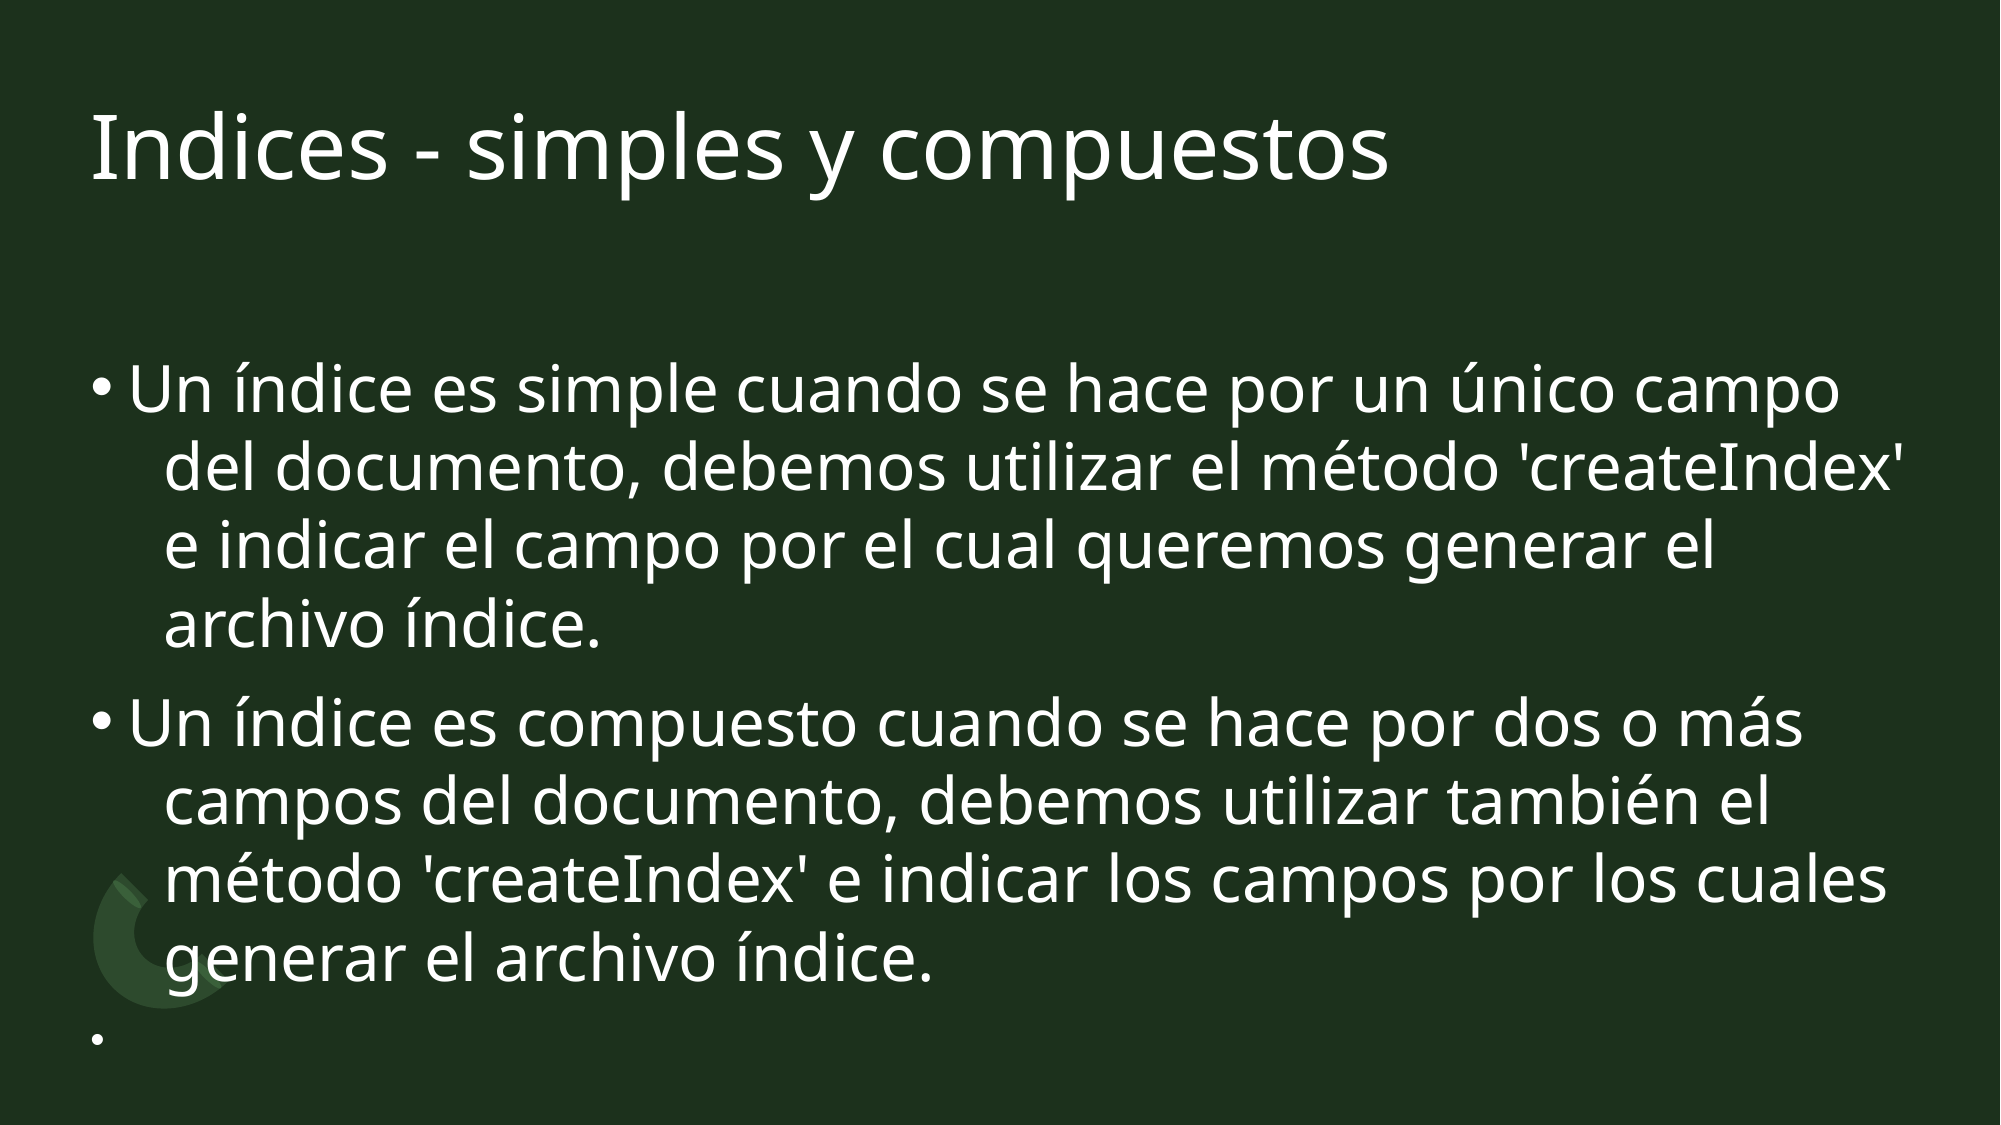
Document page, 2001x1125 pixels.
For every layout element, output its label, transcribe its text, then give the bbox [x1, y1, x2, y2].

list Un índice es simple cuando se hace por un único campo del documento, debemos utilizar el método 'createIndex' e indicar el campo por el cual queremos generar el archivo índice. Un índice es compuesto cuando se hace por dos o más campos del documento, debemos utilizar también el método 'createIndex' e indicar los campos por los cuales generar el archivo índice. [90, 346, 1910, 1000]
title Indices - simples y compuestos [90, 90, 1910, 309]
